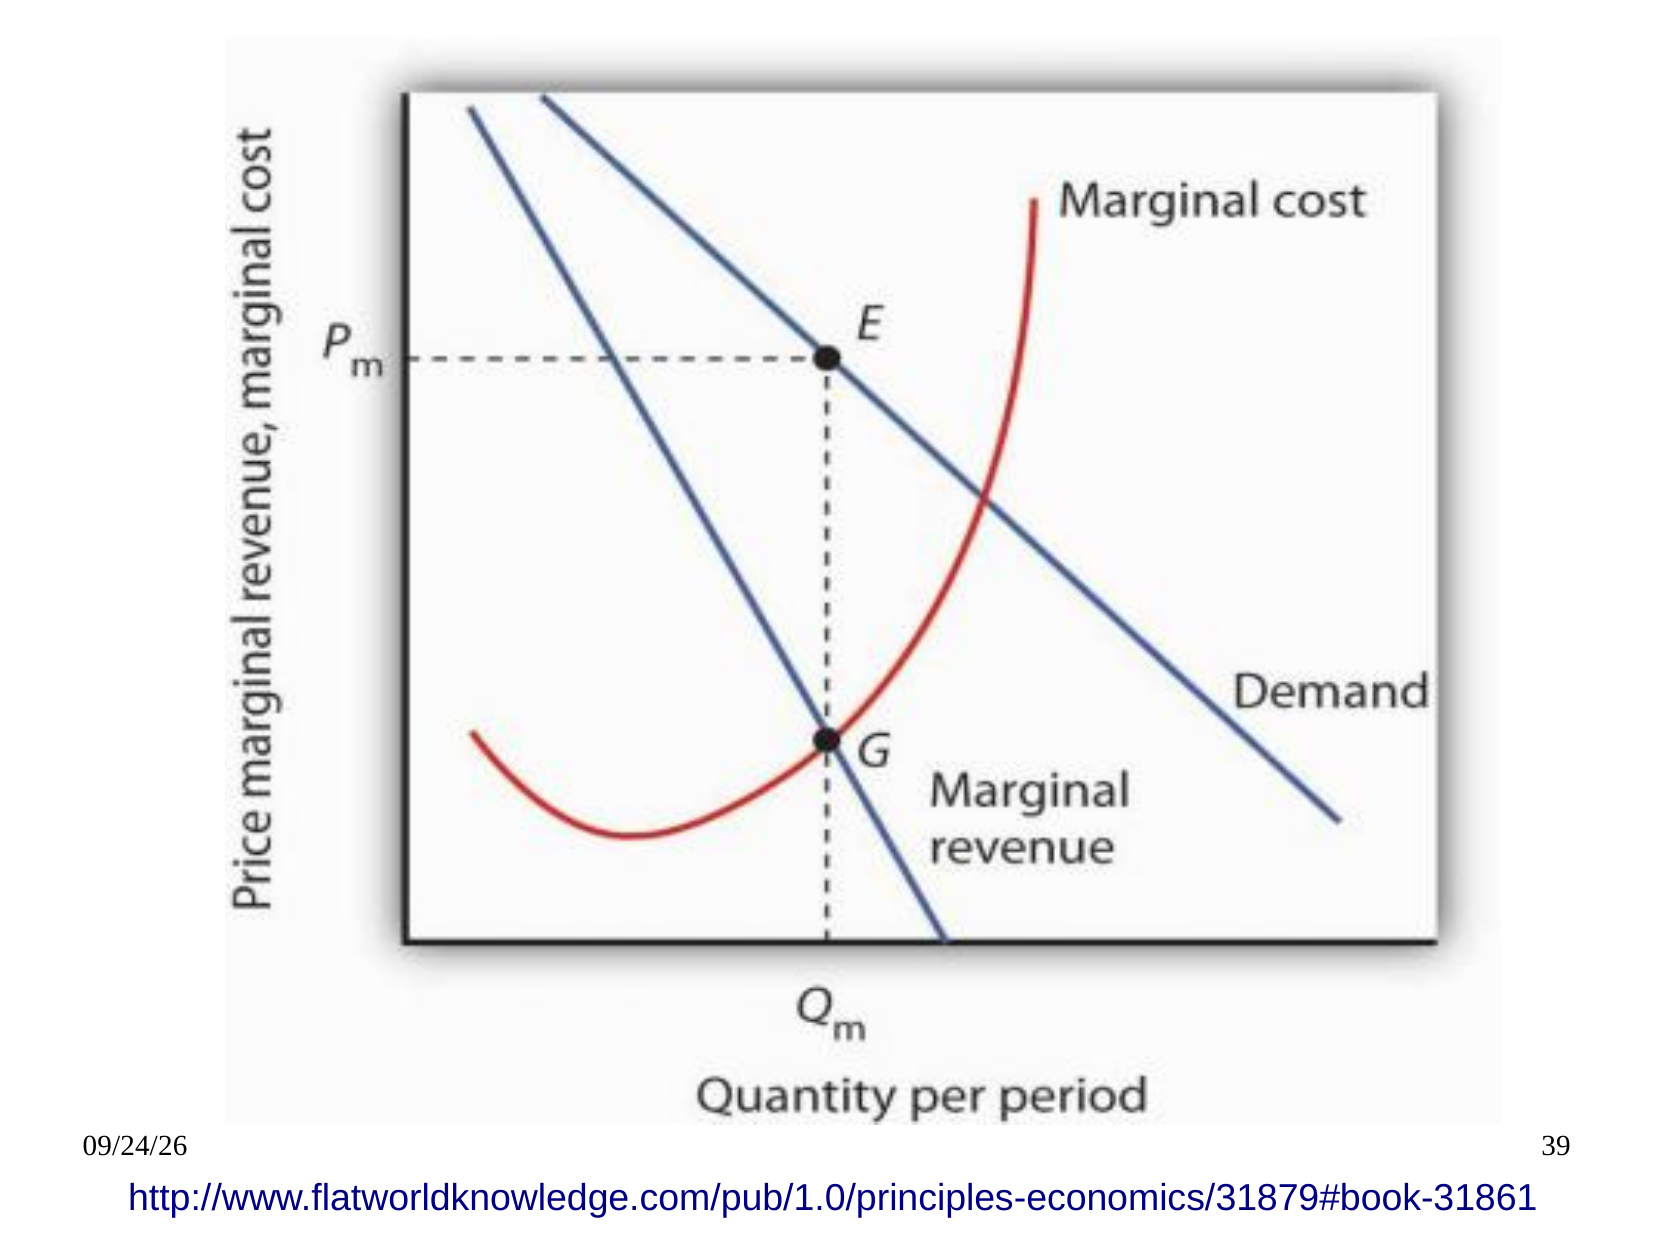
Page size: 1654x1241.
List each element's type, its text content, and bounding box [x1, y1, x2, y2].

text_box http://www.flatworldknowledge.com/pub/1.0/principles-economics/31879#book-31861 [113, 1169, 1576, 1227]
picture [225, 37, 1501, 1126]
